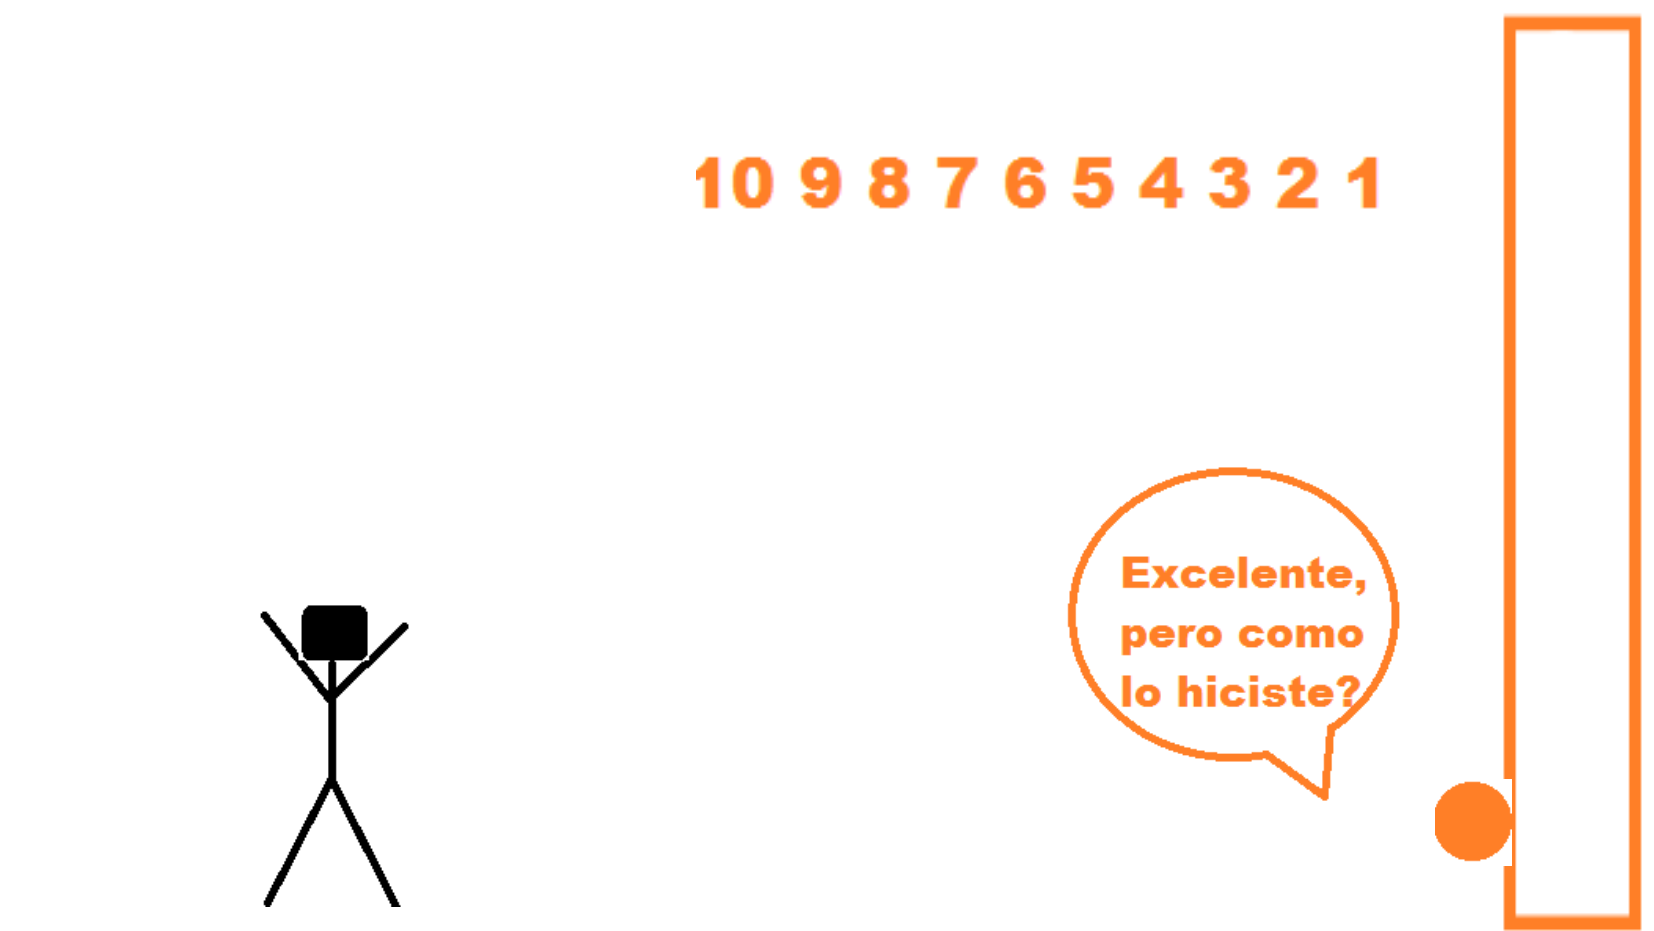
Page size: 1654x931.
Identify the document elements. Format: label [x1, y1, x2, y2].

picture [696, 115, 1397, 272]
picture [1062, 463, 1409, 815]
picture [1435, 0, 1654, 931]
picture [239, 590, 426, 907]
